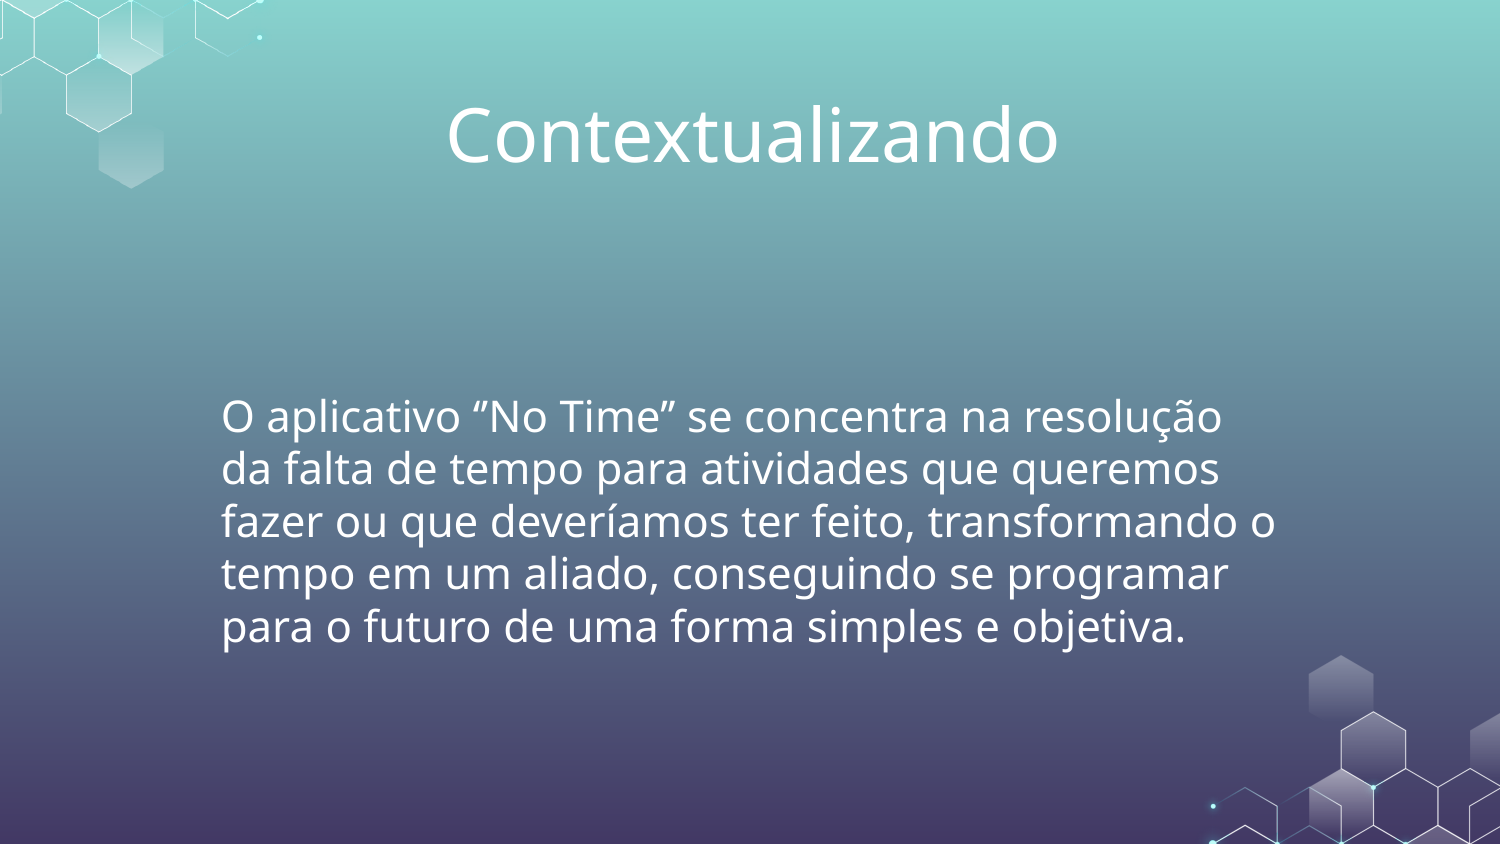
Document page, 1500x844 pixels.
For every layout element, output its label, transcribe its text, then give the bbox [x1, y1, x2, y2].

title Contextualizando [82, 72, 1426, 183]
subtitle O aplicativo ‘’No Time’’ se concentra na resolução da falta de tempo para atividades que queremos fazer ou que deveríamos ter feito, transformando o tempo em um aliado, conseguindo se programar para o futuro de uma forma simples e objetiva. [205, 238, 1295, 771]
picture [1191, 656, 1500, 844]
picture [0, 0, 283, 189]
